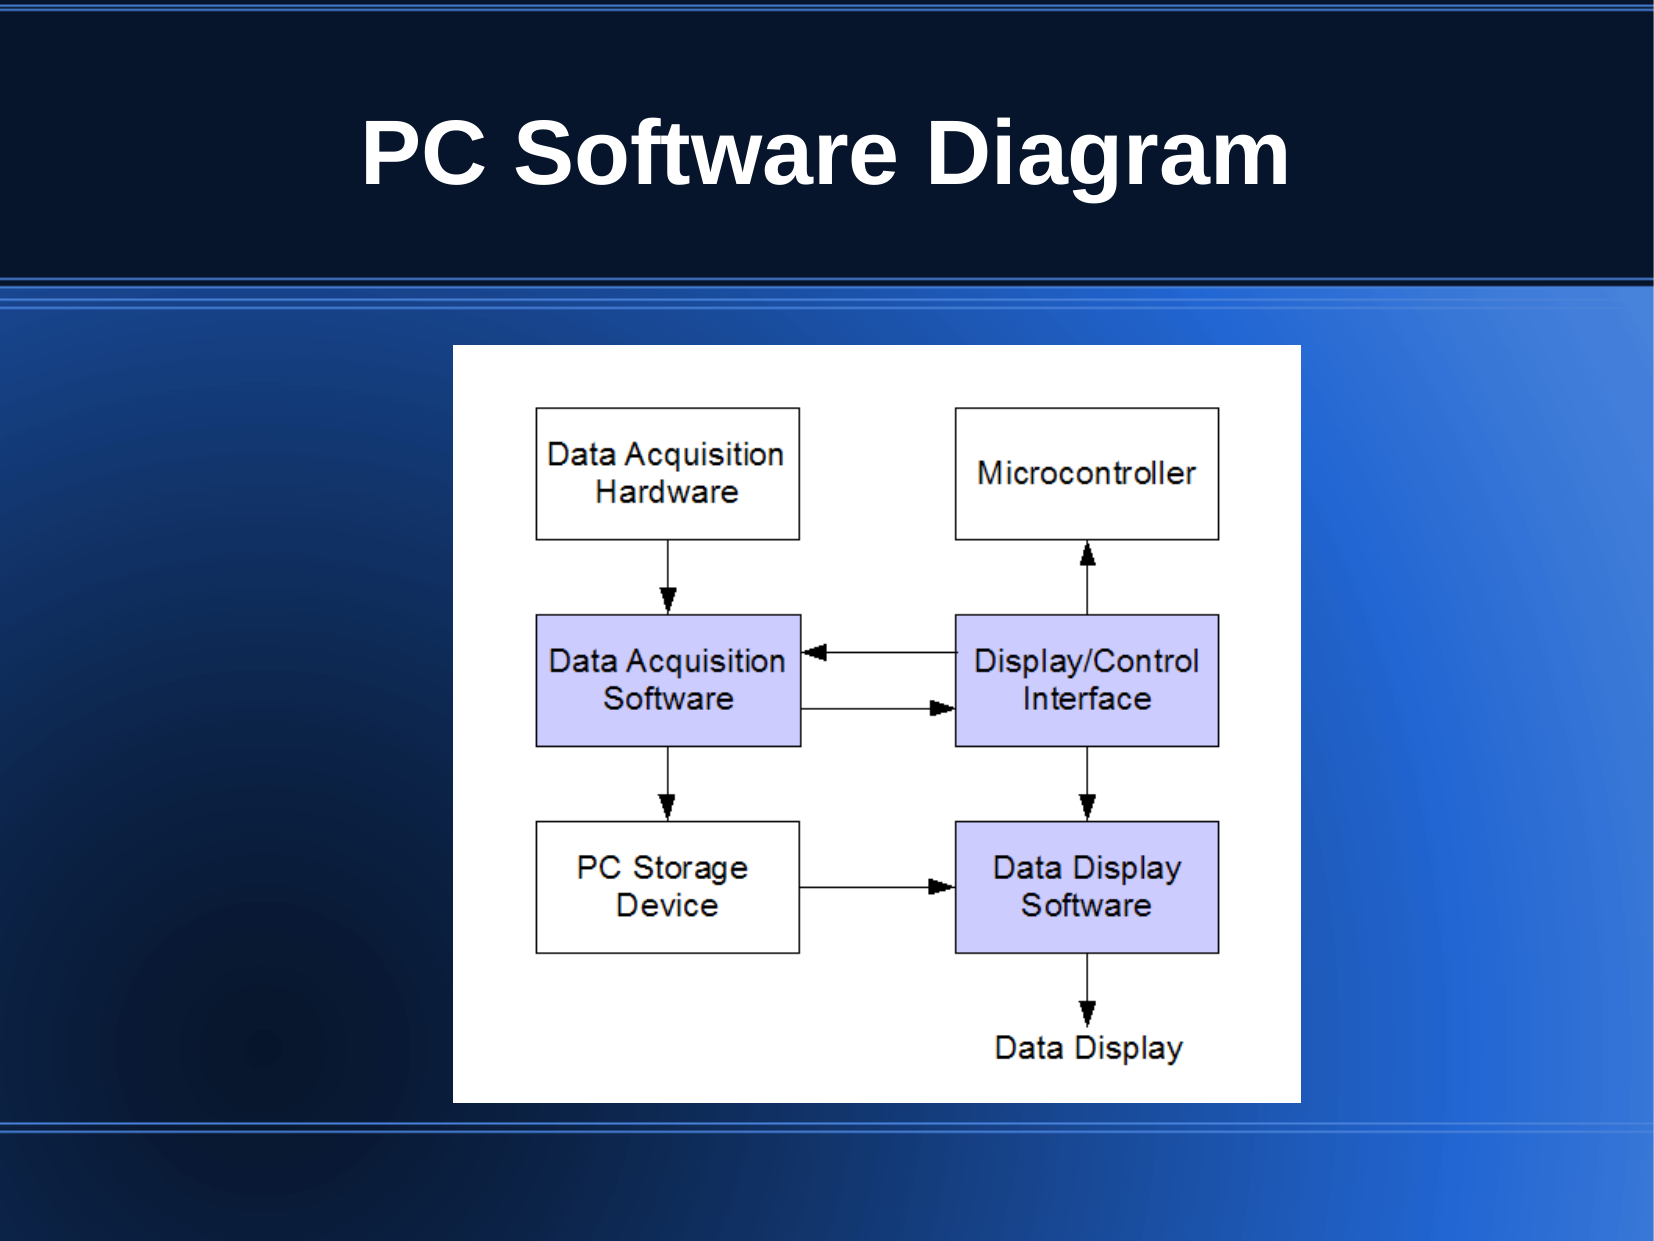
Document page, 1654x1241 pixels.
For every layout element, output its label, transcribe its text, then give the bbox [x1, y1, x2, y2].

title PC Software Diagram [82, 49, 1571, 257]
picture [0, 0, 1654, 1241]
